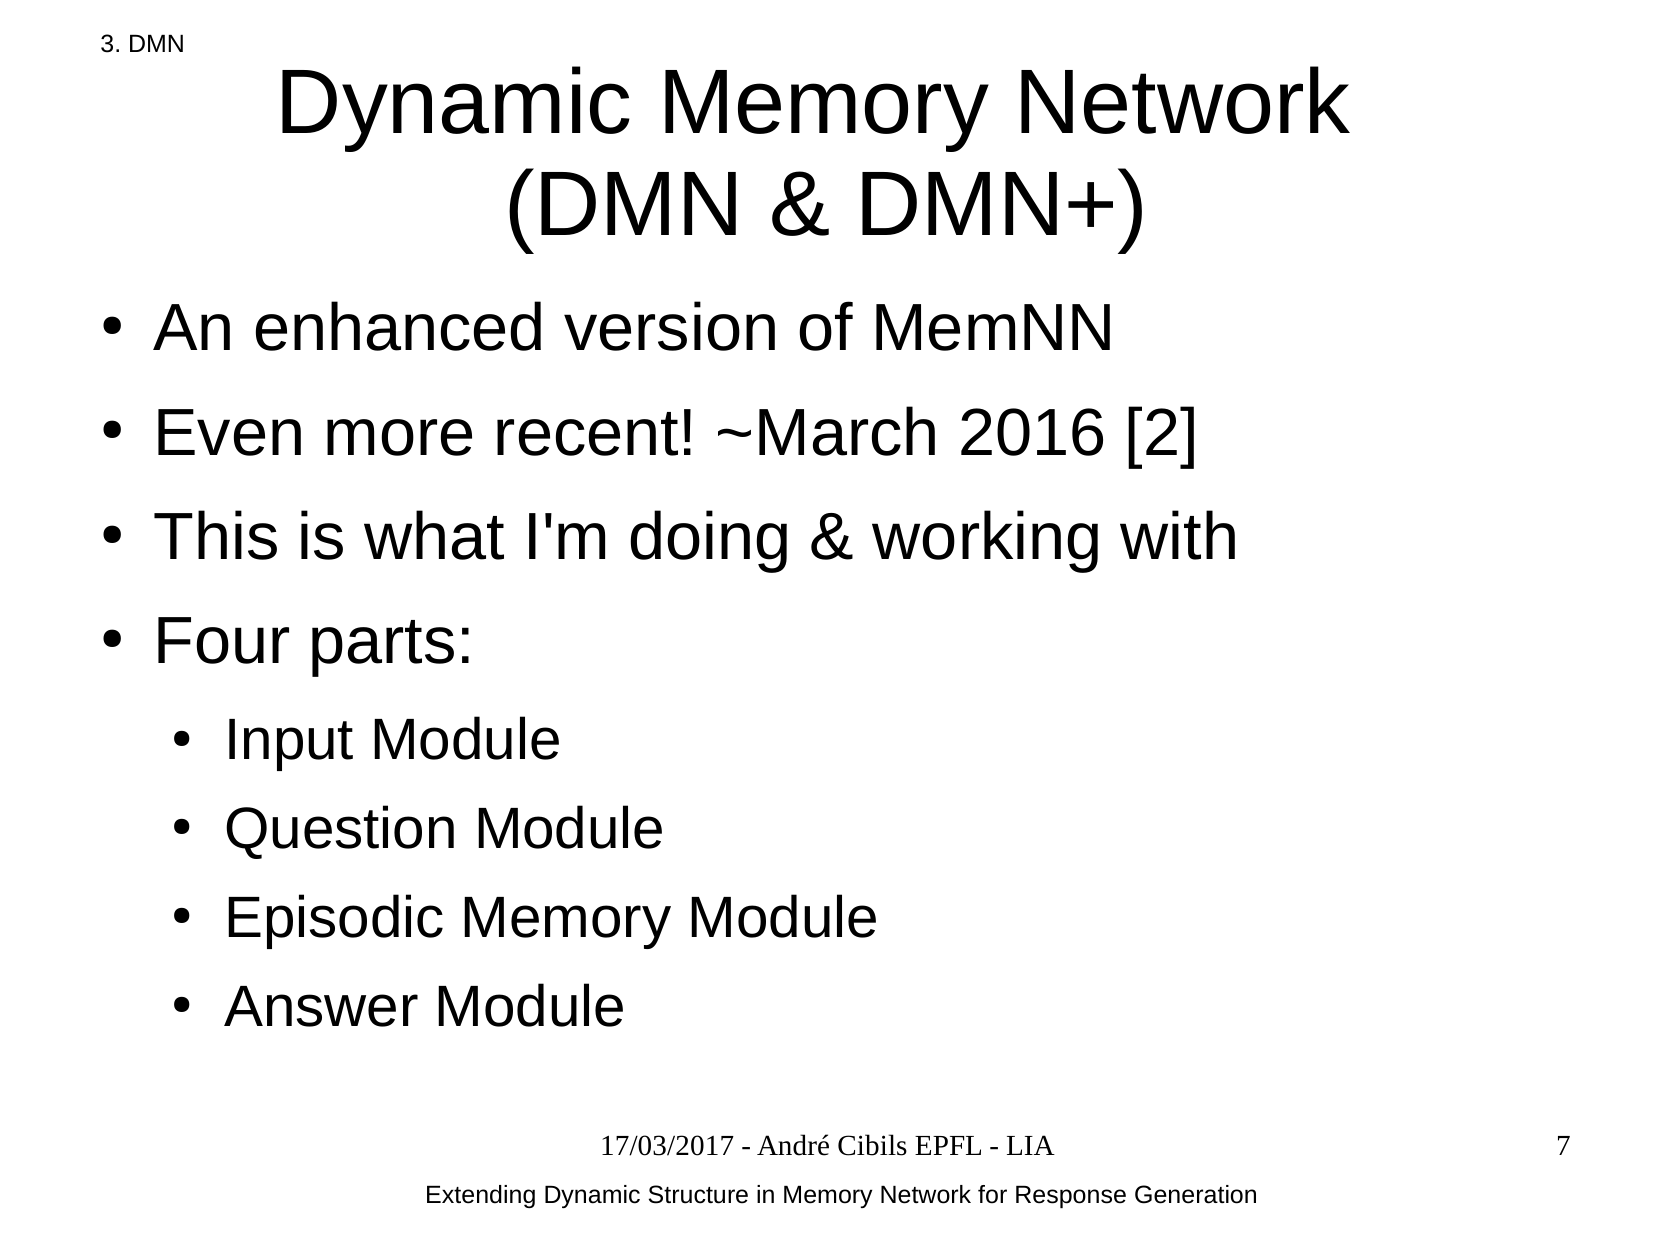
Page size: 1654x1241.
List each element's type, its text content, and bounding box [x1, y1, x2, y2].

list 3. DMN [29, 29, 945, 58]
list An enhanced version of MemNN Even more recent! ~March 2016 [2] This is what I'm doing & working with Four parts: Input Module Question Module Episodic Memory Module Answer Module [82, 290, 1571, 1109]
list Extending Dynamic Structure in Memory Network for Response Generation [354, 1181, 1270, 1210]
title Dynamic Memory Network (DMN & DMN+) [82, 49, 1571, 257]
